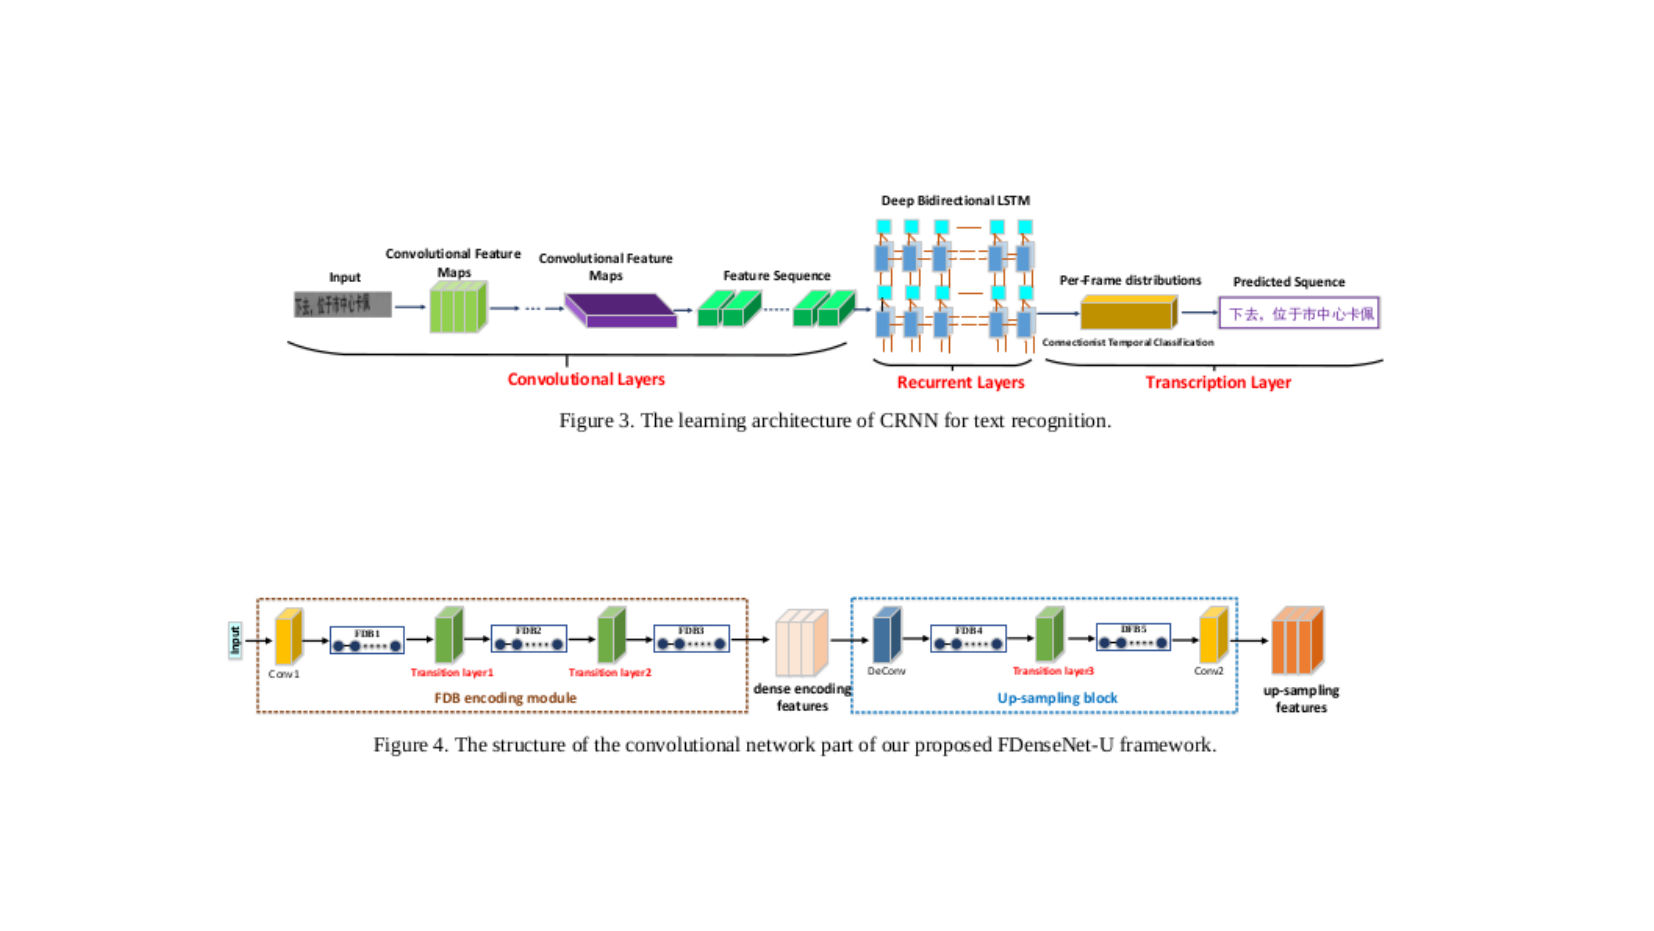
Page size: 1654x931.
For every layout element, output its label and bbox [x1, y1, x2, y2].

picture [239, 160, 1426, 466]
picture [172, 548, 1381, 781]
